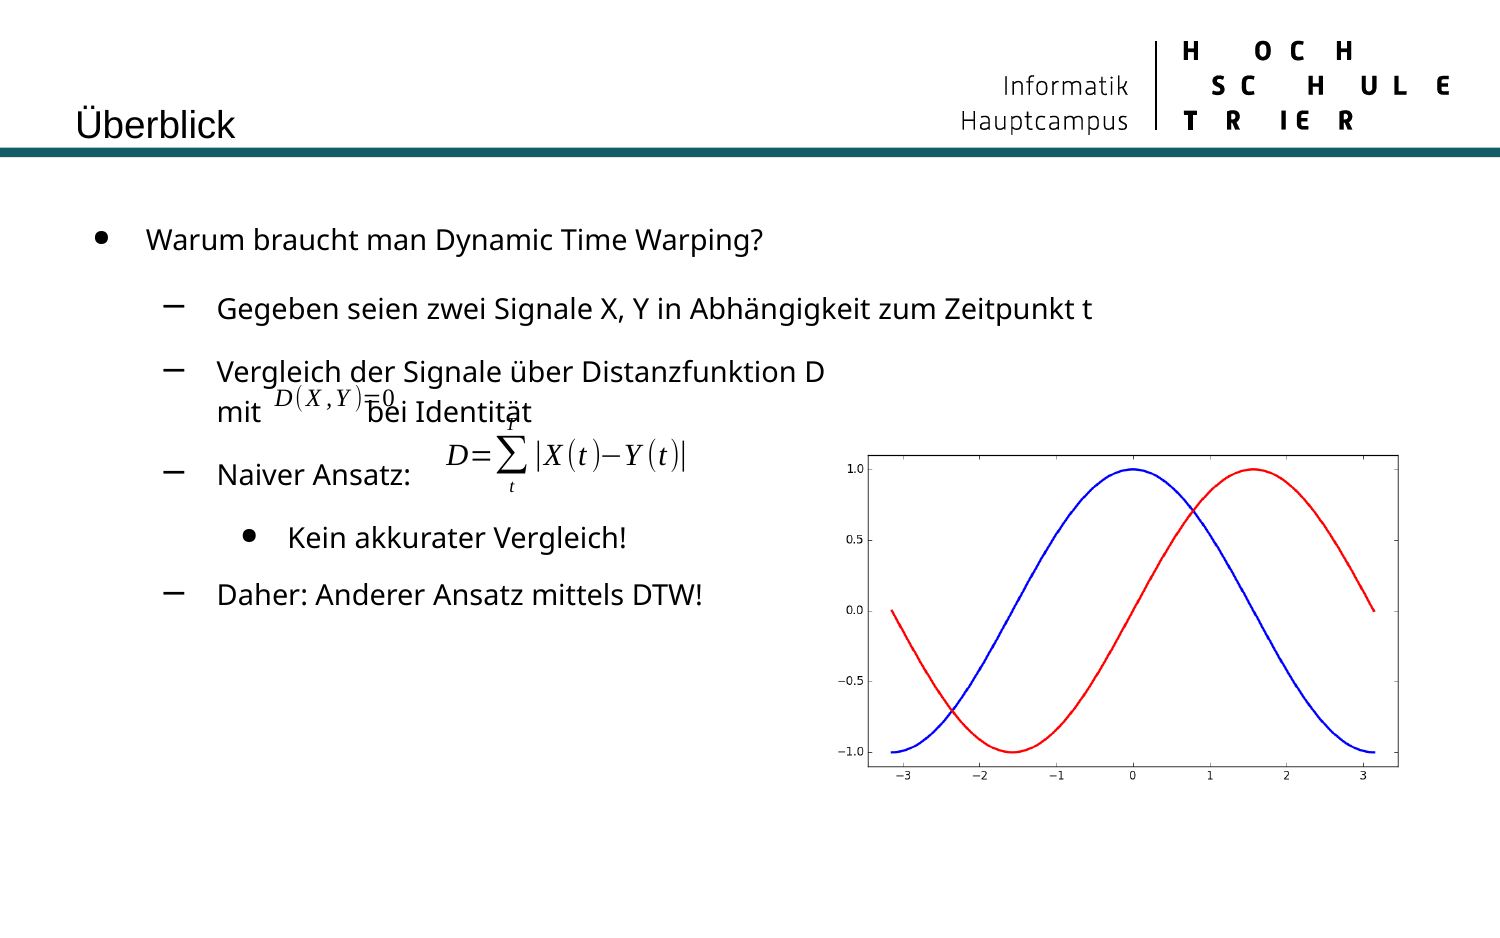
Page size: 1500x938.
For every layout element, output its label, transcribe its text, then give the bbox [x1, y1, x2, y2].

chart [266, 385, 402, 414]
chart [437, 413, 697, 497]
title Überblick [75, 37, 1425, 194]
picture [782, 416, 1466, 805]
list Warum braucht man Dynamic Time Warping? Gegeben seien zwei Signale X, Y in Abhängigkeit zum Zeitpunkt t Vergleich der Signale über Distanzfunktion D mit bei Identität Naiver Ansatz: Kein akkurater Vergleich! Daher: Anderer Ansatz mittels DTW! [75, 219, 1425, 863]
